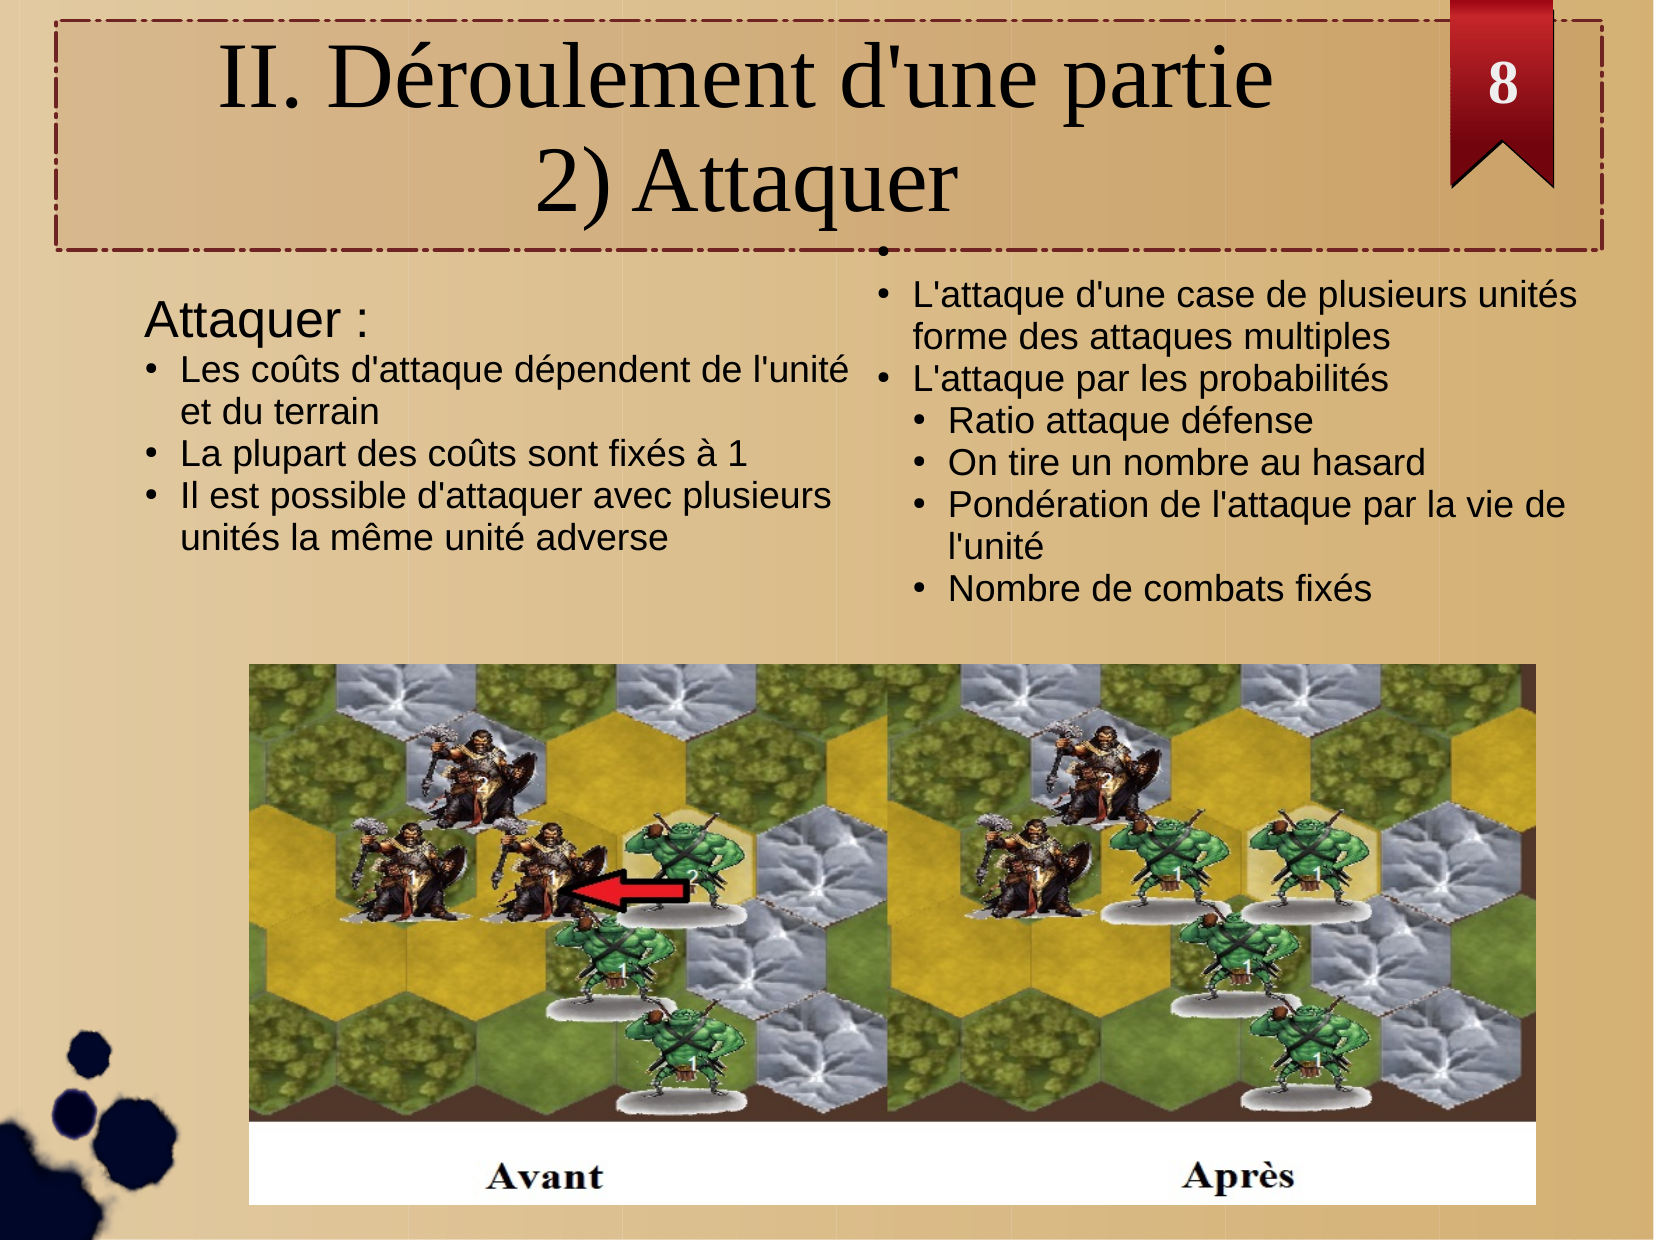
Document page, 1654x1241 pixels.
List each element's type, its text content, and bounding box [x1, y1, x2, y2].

text_box Attaquer : Les coûts d'attaque dépendent de l'unité et du terrain La plupart des coûts sont fixés à 1 Il est possible d'attaquer avec plusieurs unités la même unité adverse [129, 283, 886, 762]
picture [249, 664, 1536, 1205]
text_box L'attaque d'une case de plusieurs unités forme des attaques multiples L'attaque par les probabilités Ratio attaque défense On tire un nombre au hasard Pondération de l'attaque par la vie de l'unité Nombre de combats fixés [862, 224, 1642, 660]
title II. Déroulement d'une partie 2) Attaquer [82, 23, 1412, 335]
